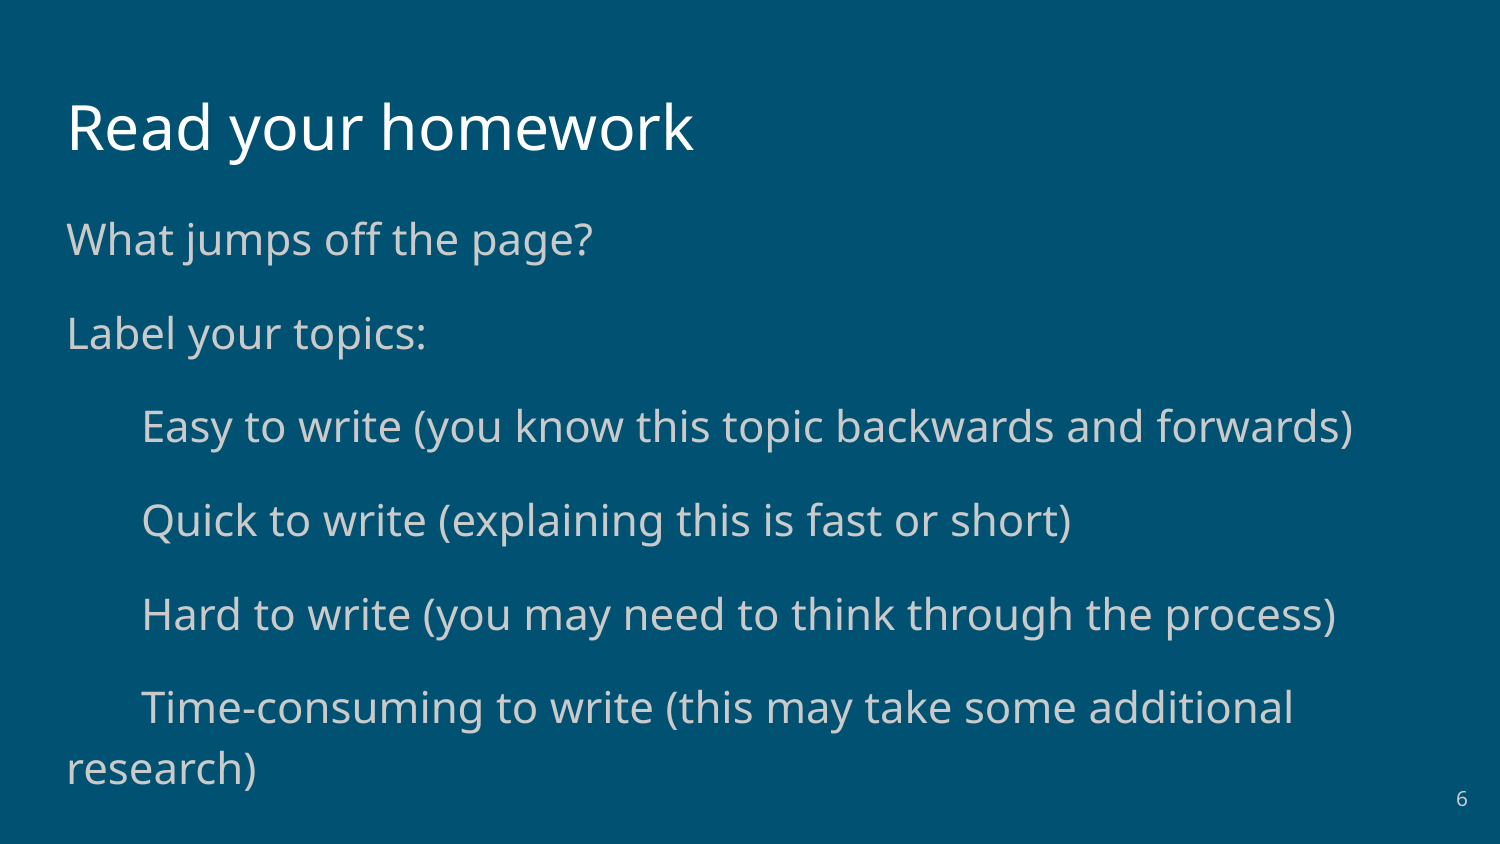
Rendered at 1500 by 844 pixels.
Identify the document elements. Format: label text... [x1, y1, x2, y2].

list What jumps off the page? Label your topics: Easy to write (you know this topic backwards and forwards) Quick to write (explaining this is fast or short) Hard to write (you may need to think through the process) Time-consuming to write (this may take some additional research) [51, 189, 1449, 750]
slide_number 14 [1392, 767, 1483, 833]
title Read your homework [51, 72, 1449, 167]
